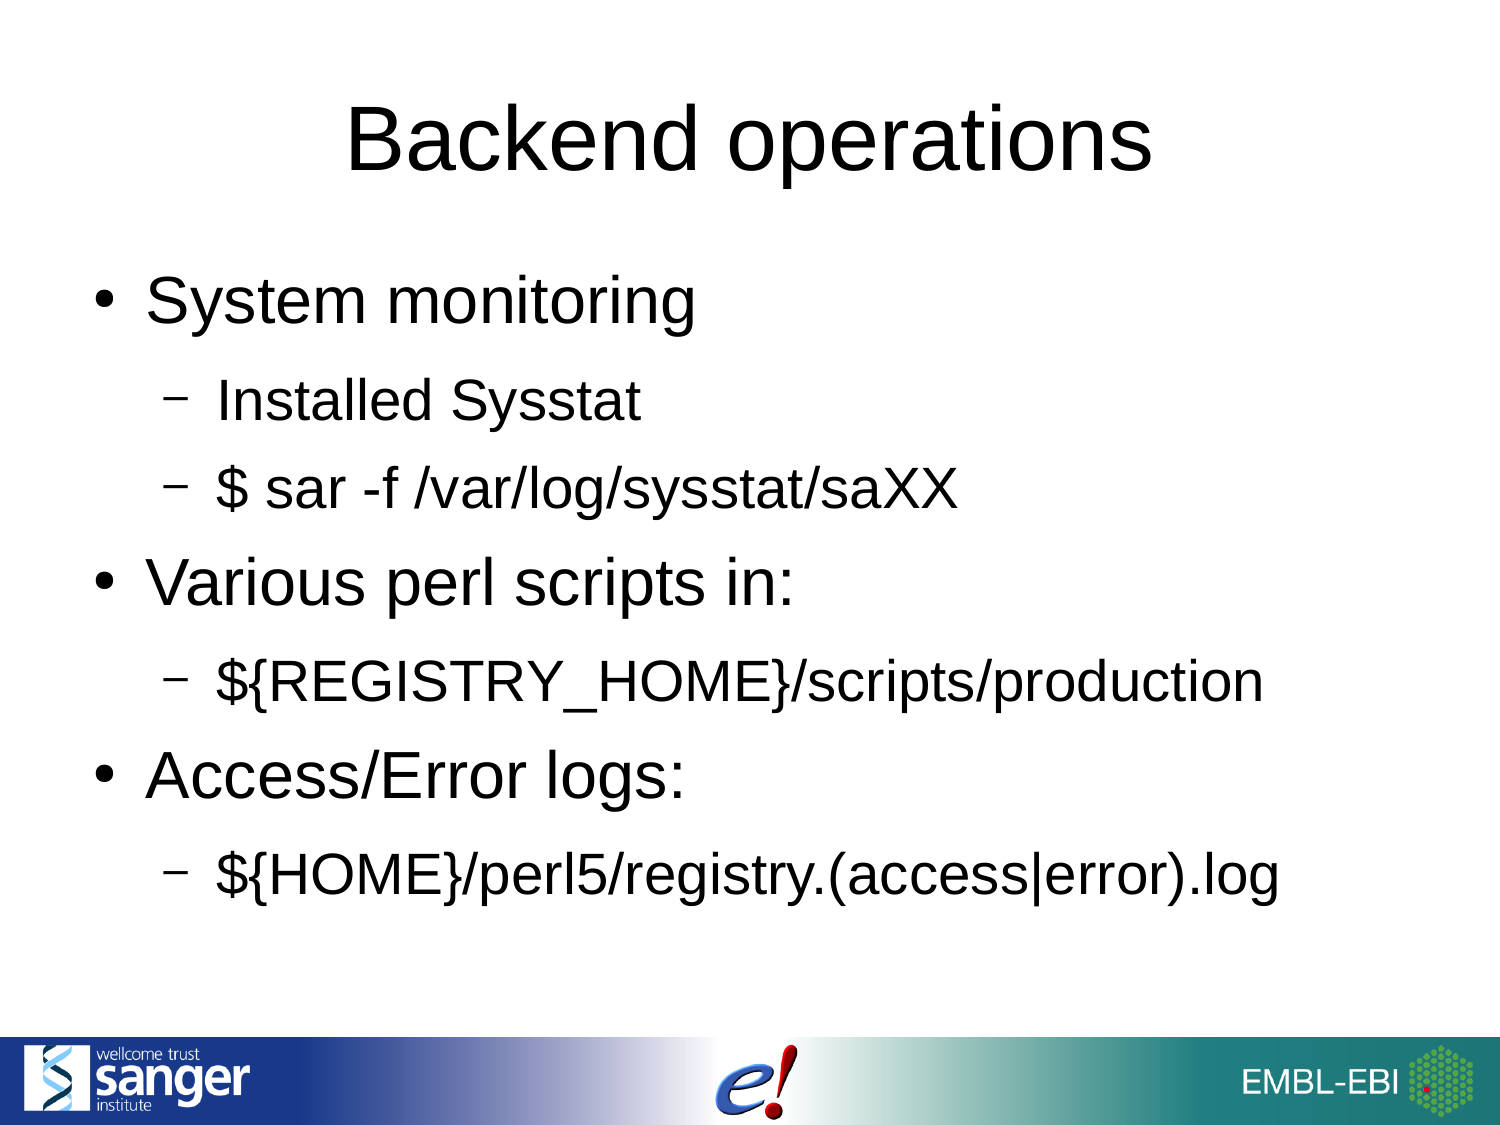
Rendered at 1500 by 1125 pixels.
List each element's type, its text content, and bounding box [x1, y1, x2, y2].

list System monitoring Installed Sysstat $ sar -f /var/log/sysstat/saXX Various perl scripts in: ${REGISTRY_HOME}/scripts/production Access/Error logs: ${HOME}/perl5/registry.(access|error).log [75, 263, 1395, 916]
title Backend operations [75, 44, 1425, 233]
picture [0, 1037, 1500, 1125]
